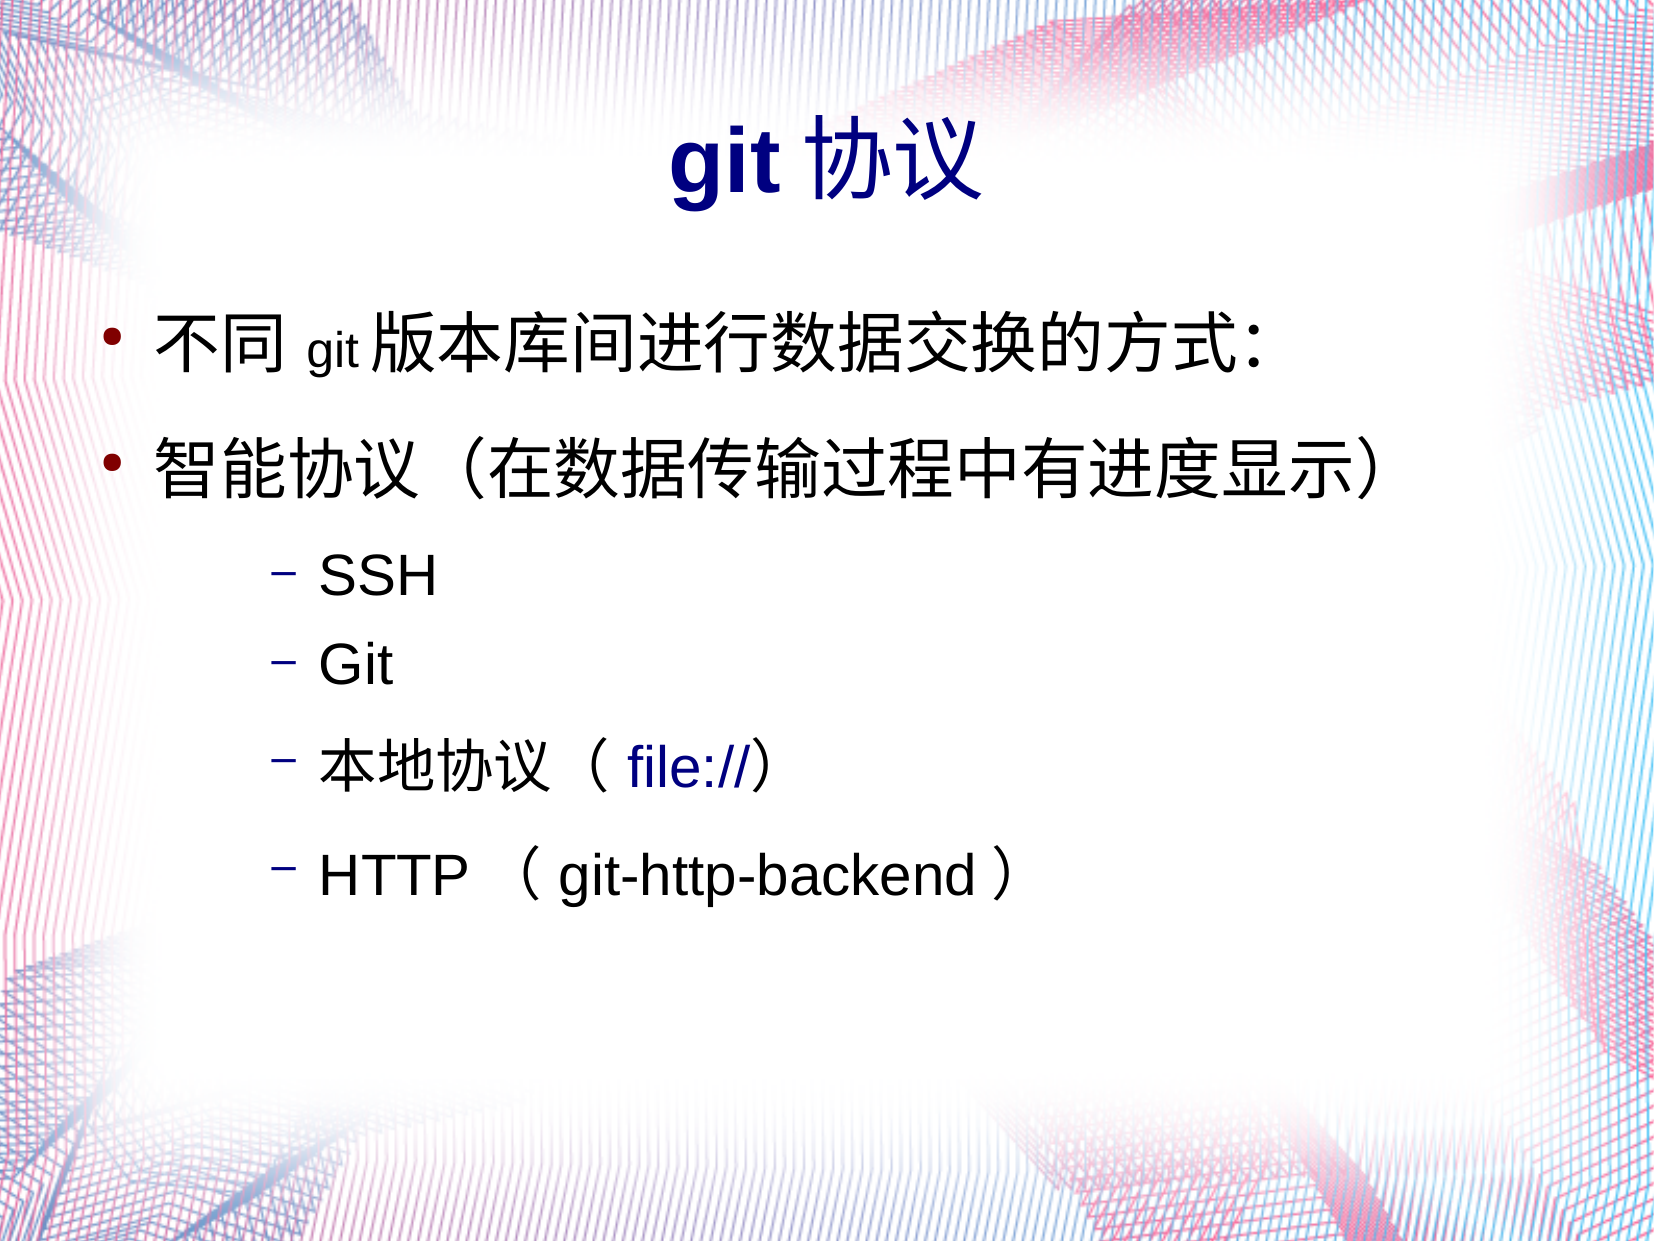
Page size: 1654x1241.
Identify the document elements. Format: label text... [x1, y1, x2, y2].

picture [0, 0, 1654, 1241]
title git协议 [82, 49, 1571, 257]
list 不同git版本库间进行数据交换的方式： 智能协议（在数据传输过程中有进度显示） SSH Git 本地协议（file://） HTTP（git-http-backend） [82, 290, 1571, 1010]
